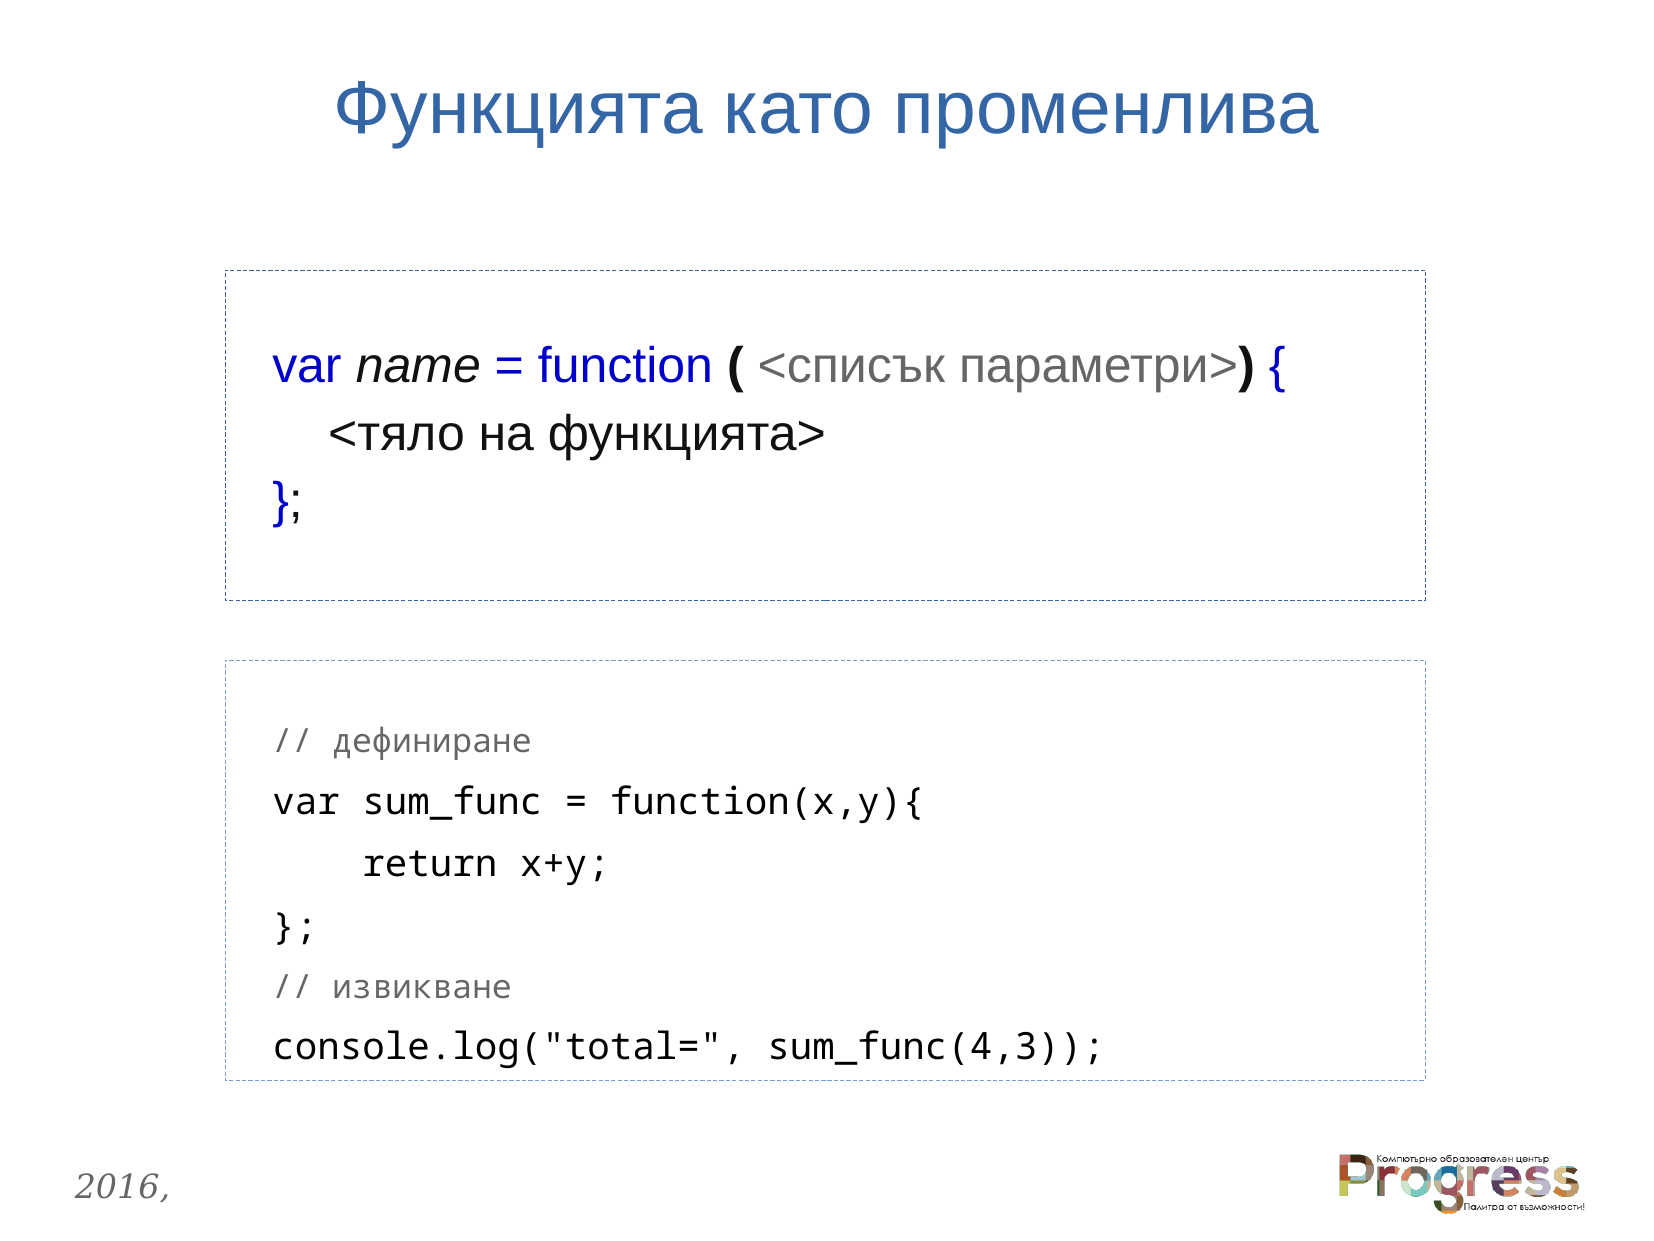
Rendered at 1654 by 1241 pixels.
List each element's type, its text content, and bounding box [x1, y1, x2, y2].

list var name = function ( <списък параметри>) { <тяло на функцията> }; [225, 270, 1426, 601]
list // дефиниране var sum_func = function(x,y){ return x+y; }; // извикване console.log("total=", sum_func(4,3)); [225, 660, 1426, 1081]
title Функцията като променлива [82, 49, 1571, 166]
picture [1339, 1153, 1591, 1214]
